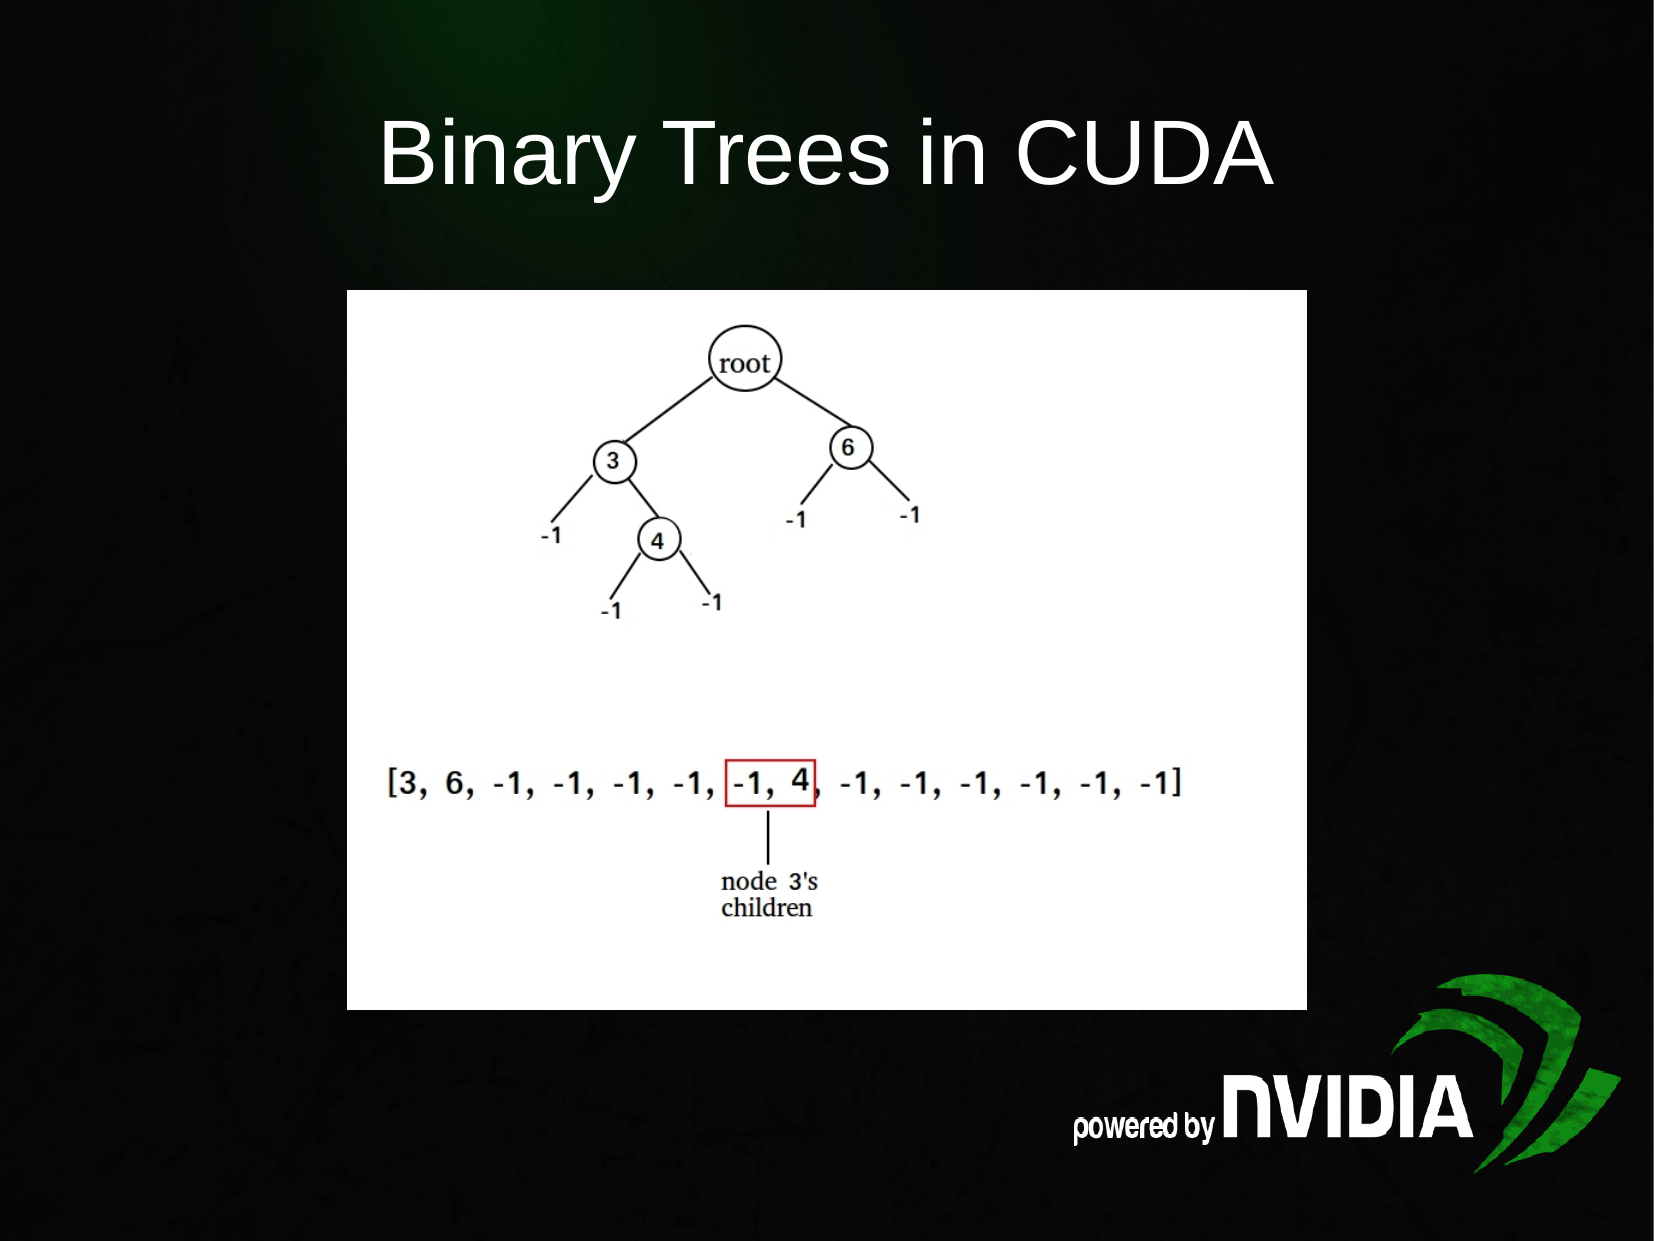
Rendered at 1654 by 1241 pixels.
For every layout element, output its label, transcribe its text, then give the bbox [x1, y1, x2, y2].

title Binary Trees in CUDA [82, 49, 1571, 257]
picture [0, 0, 1654, 1241]
